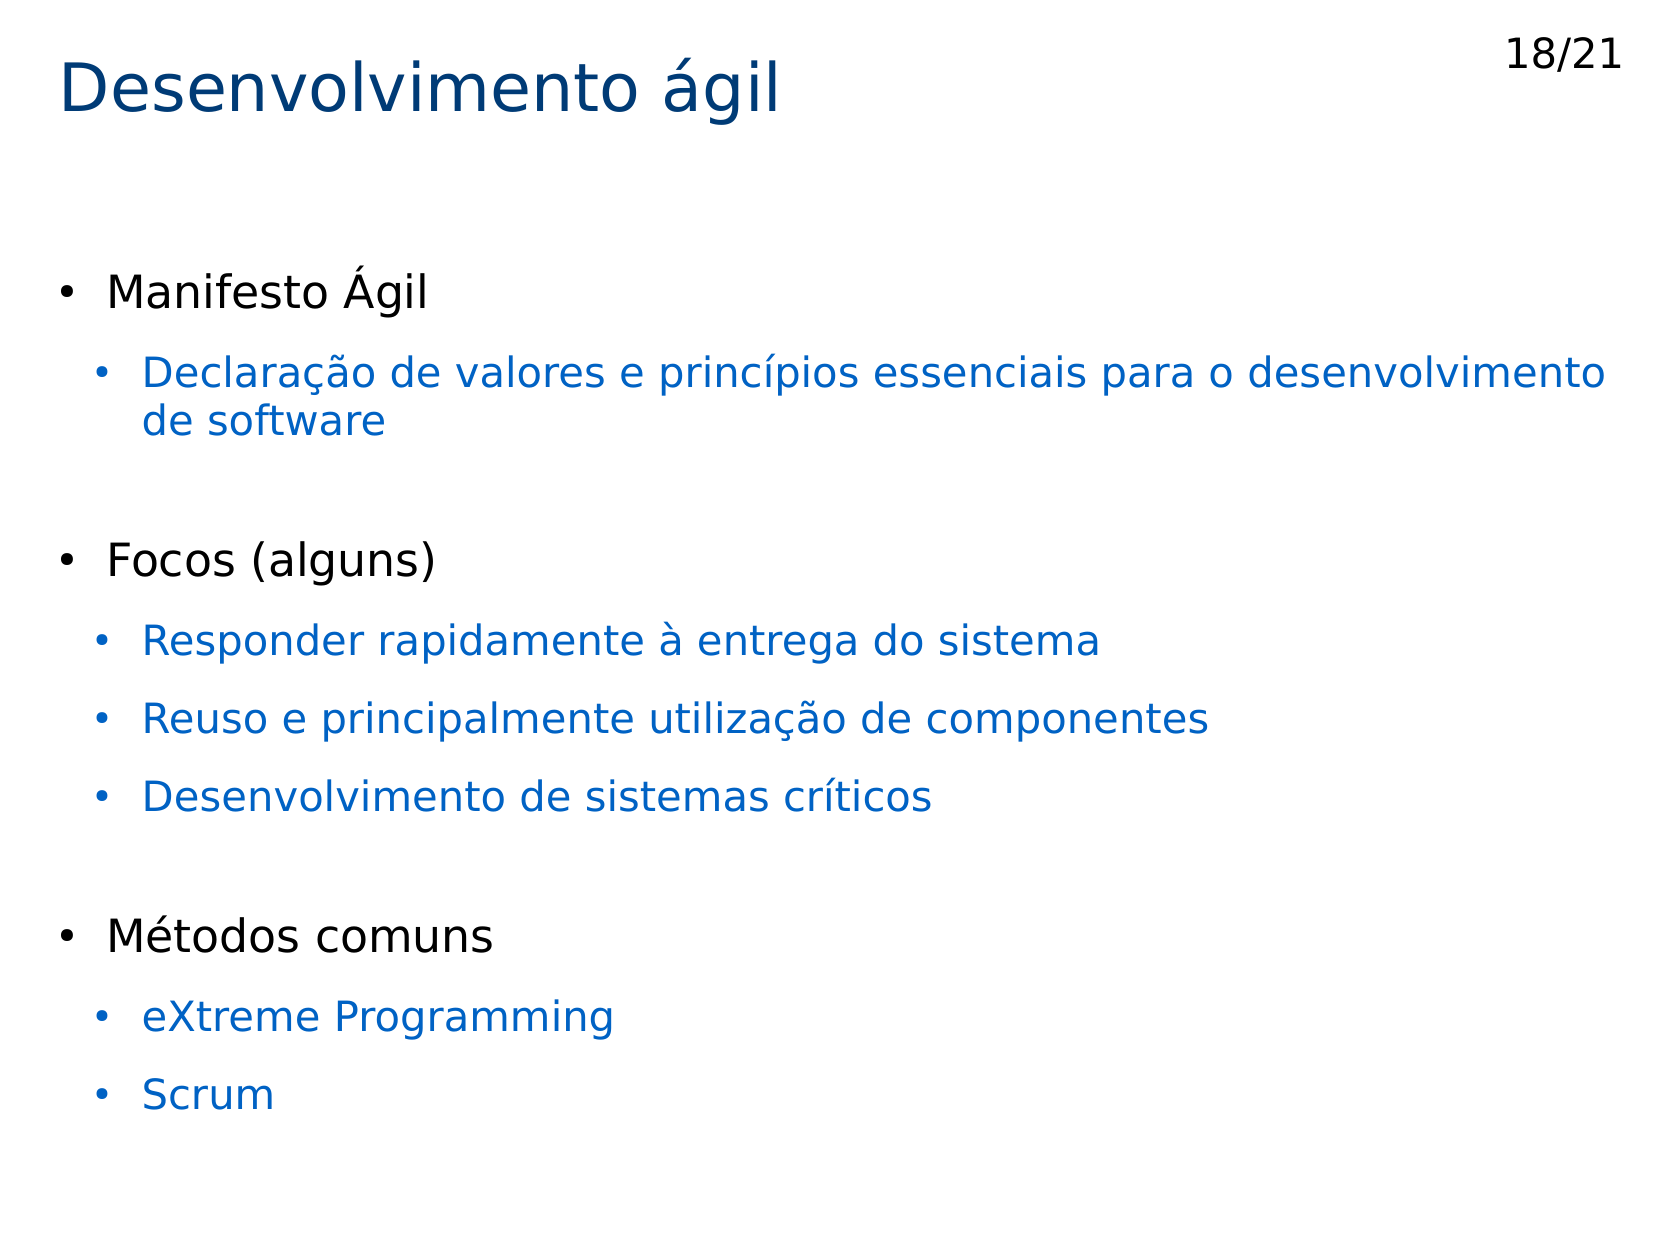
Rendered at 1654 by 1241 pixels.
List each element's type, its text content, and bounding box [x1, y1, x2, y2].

title Desenvolvimento ágil [59, 29, 1506, 148]
list Manifesto Ágil Declaração de valores e princípios essenciais para o desenvolvimento de software Focos (alguns) Responder rapidamente à entrega do sistema Reuso e principalmente utilização de componentes Desenvolvimento de sistemas críticos Métodos comuns eXtreme Programming Scrum [59, 265, 1625, 1211]
